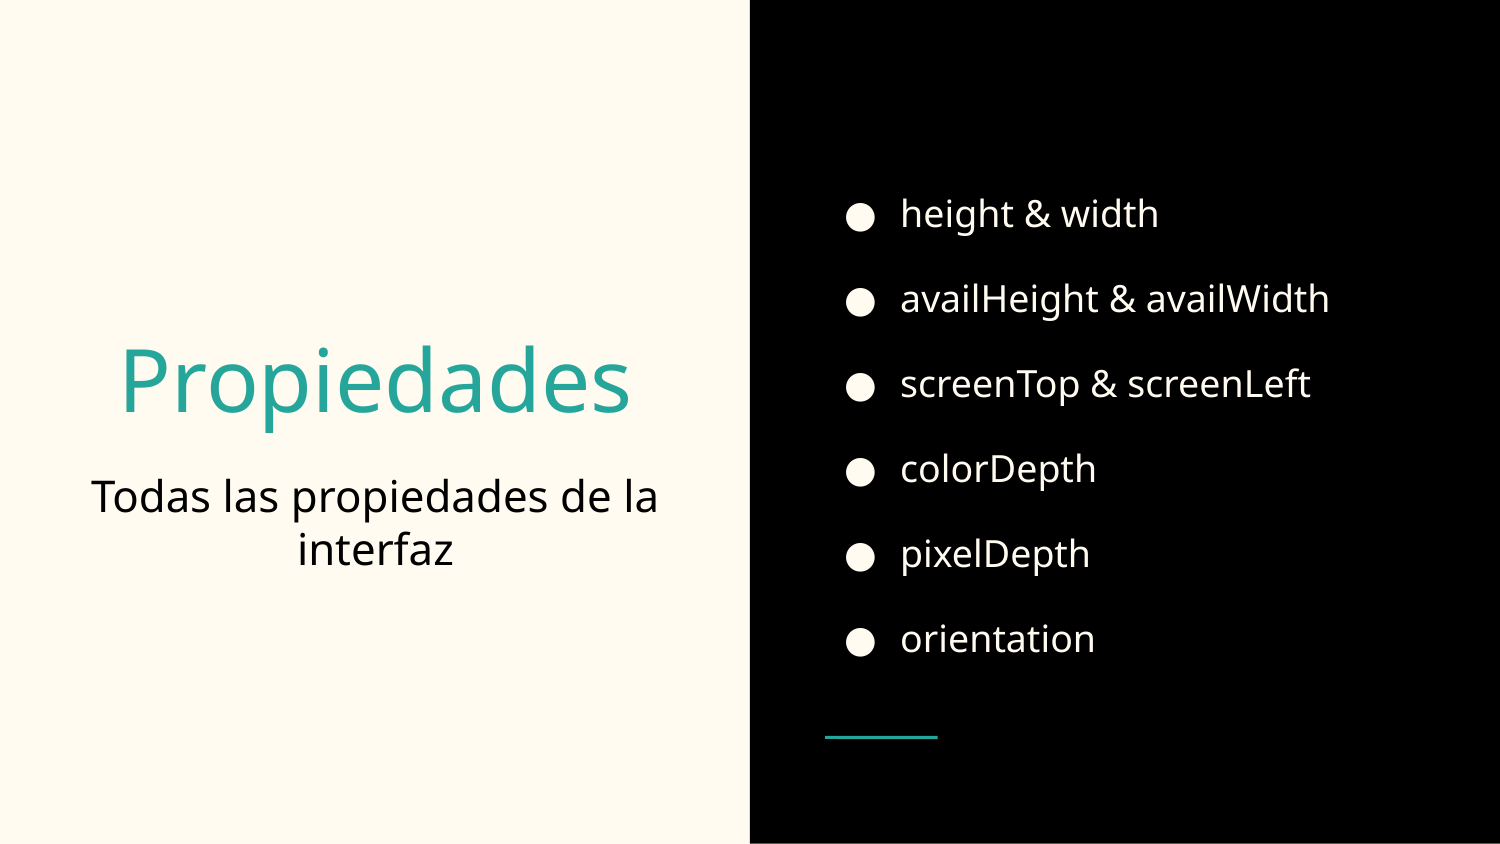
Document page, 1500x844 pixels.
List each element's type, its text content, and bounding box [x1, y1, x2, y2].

subtitle Todas las propiedades de la interfaz [43, 454, 708, 675]
list height & width availHeight & availWidth screenTop & screenLeft colorDepth pixelDepth orientation [810, 118, 1440, 725]
title Propiedades [43, 226, 708, 446]
